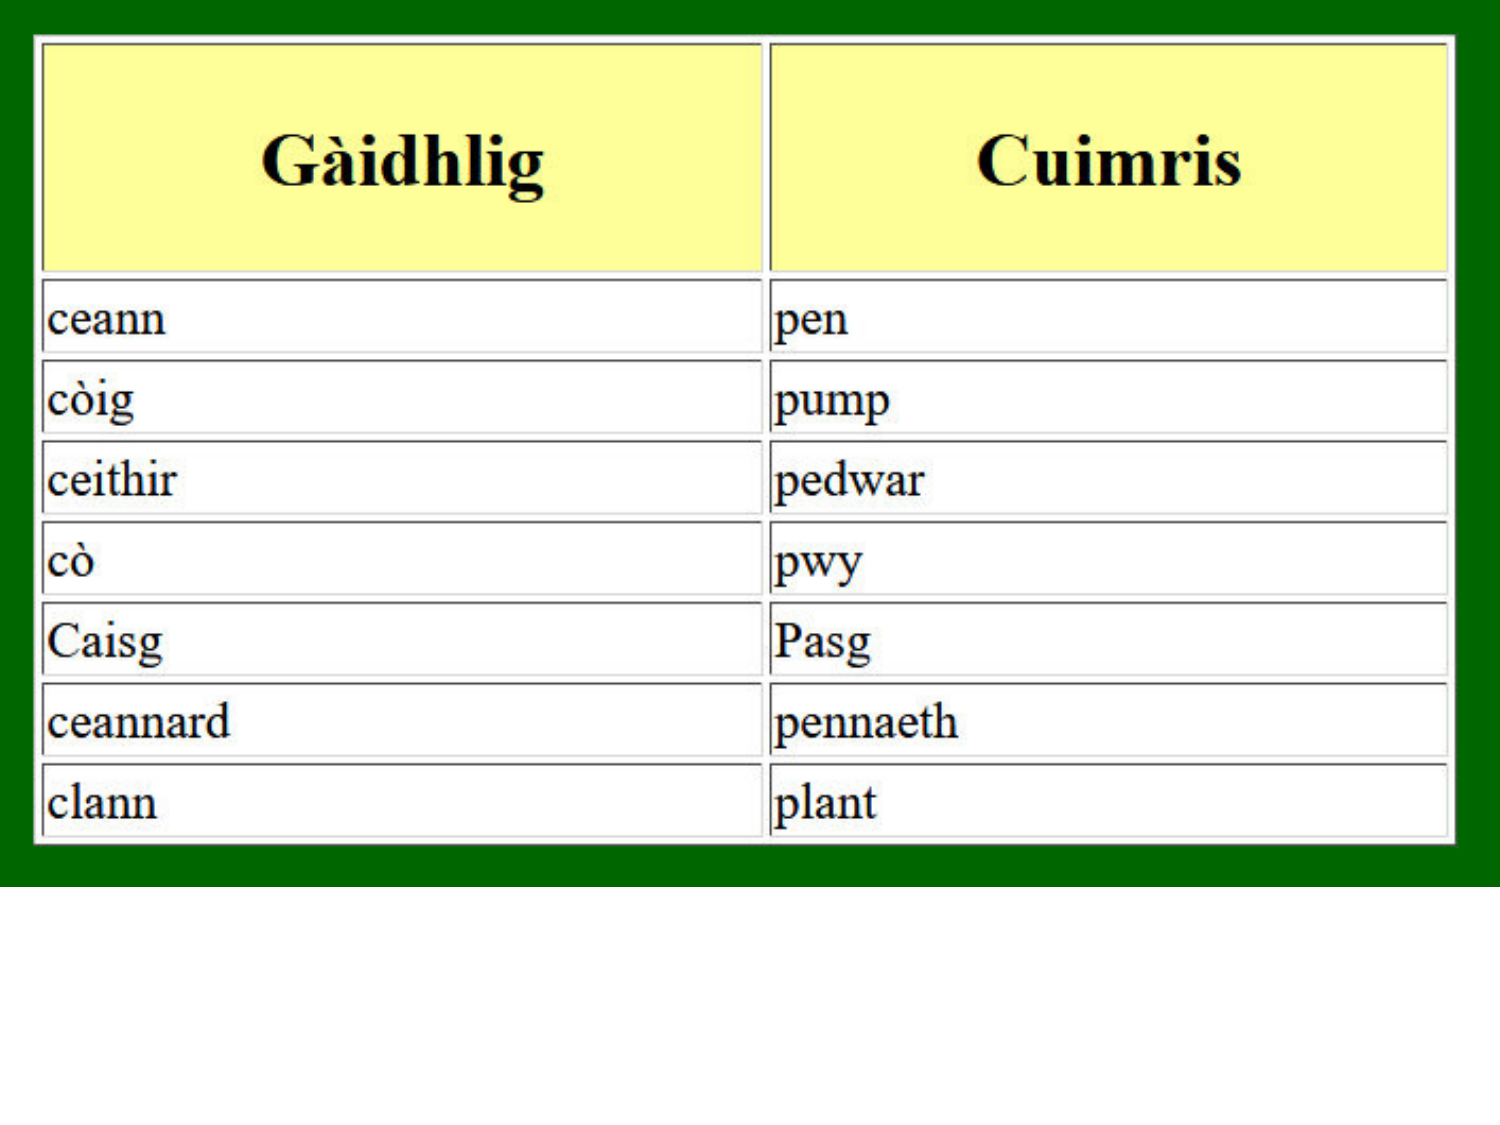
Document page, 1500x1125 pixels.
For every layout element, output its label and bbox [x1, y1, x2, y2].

picture [0, 0, 1500, 887]
